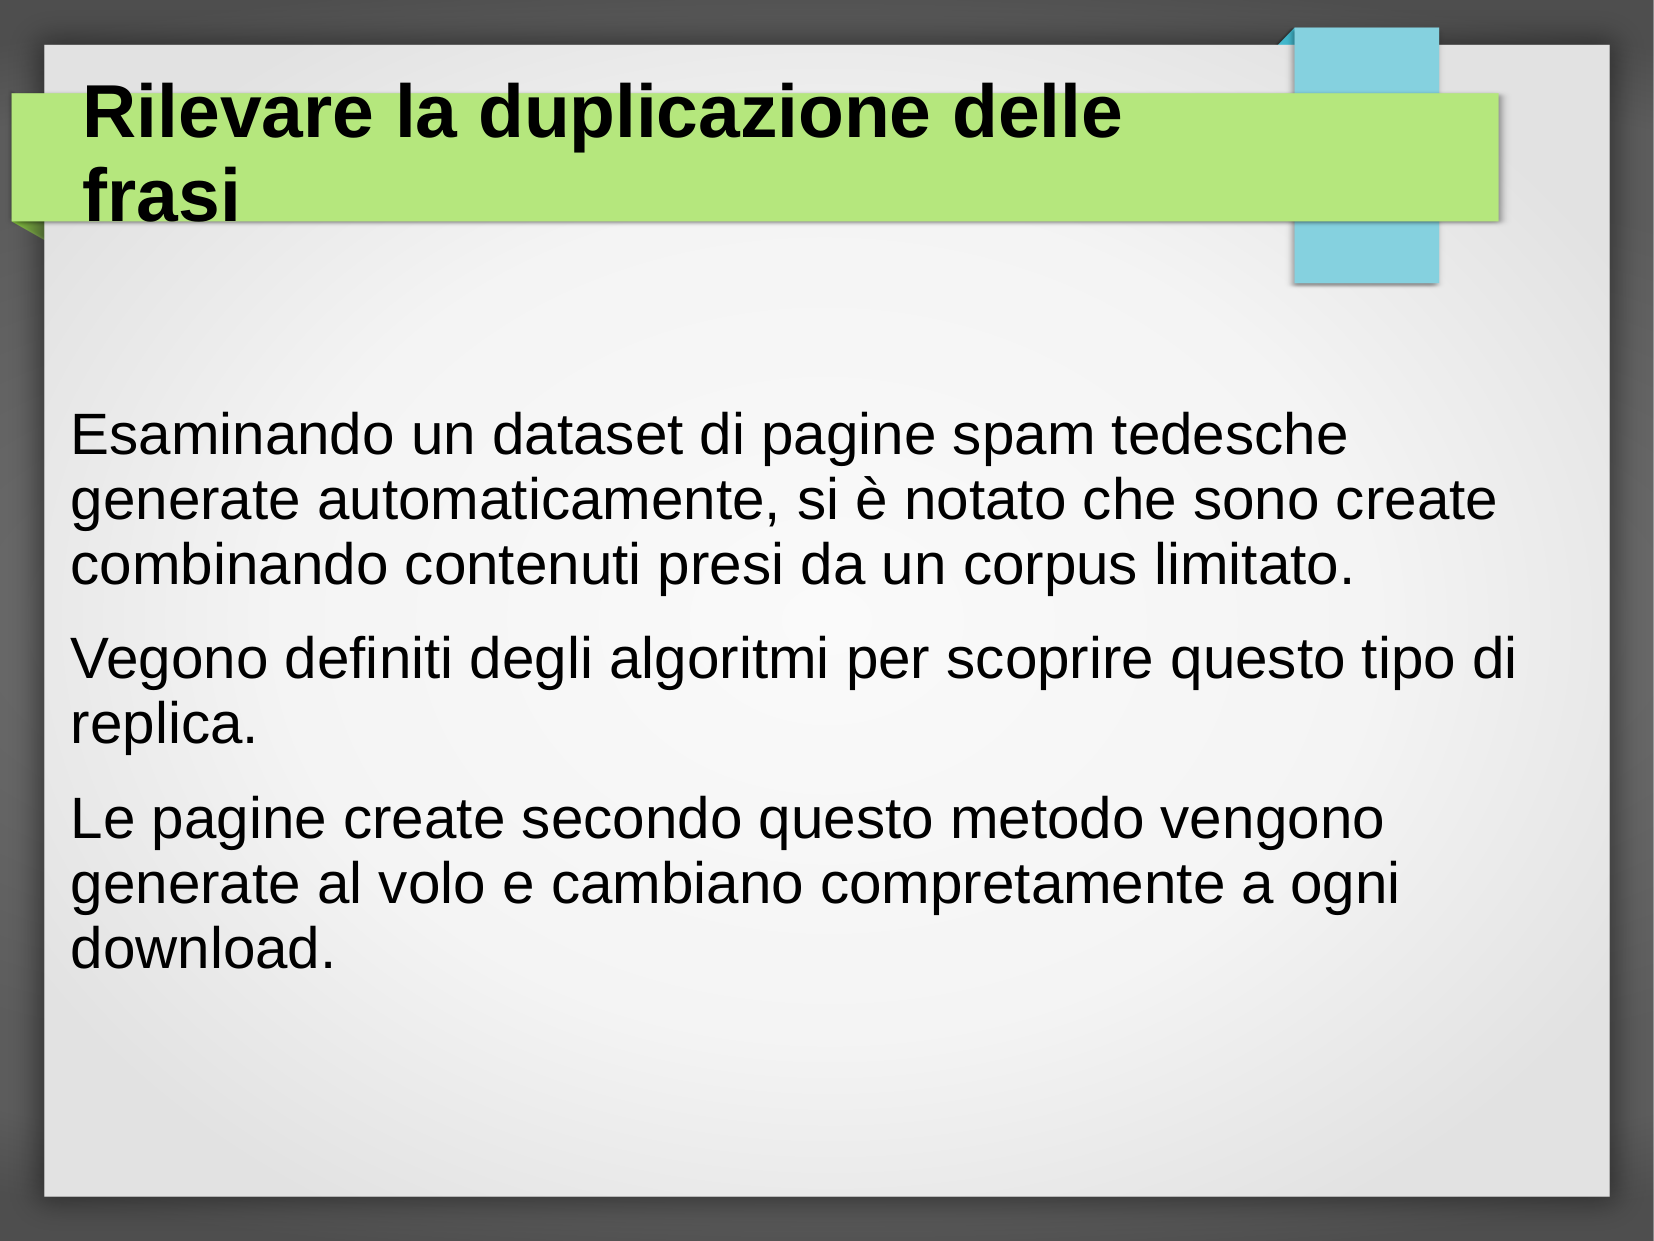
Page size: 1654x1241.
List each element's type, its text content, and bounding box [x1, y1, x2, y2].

title Rilevare la duplicazione delle frasi [82, 69, 1264, 238]
list Esaminando un dataset di pagine spam tedesche generate automaticamente, si è notato che sono create combinando contenuti presi da un corpus limitato. Vegono definiti degli algoritmi per scoprire questo tipo di replica. Le pagine create secondo questo metodo vengono generate al volo e cambiano compretamente a ogni download. [70, 401, 1548, 1040]
picture [0, 0, 1654, 1241]
